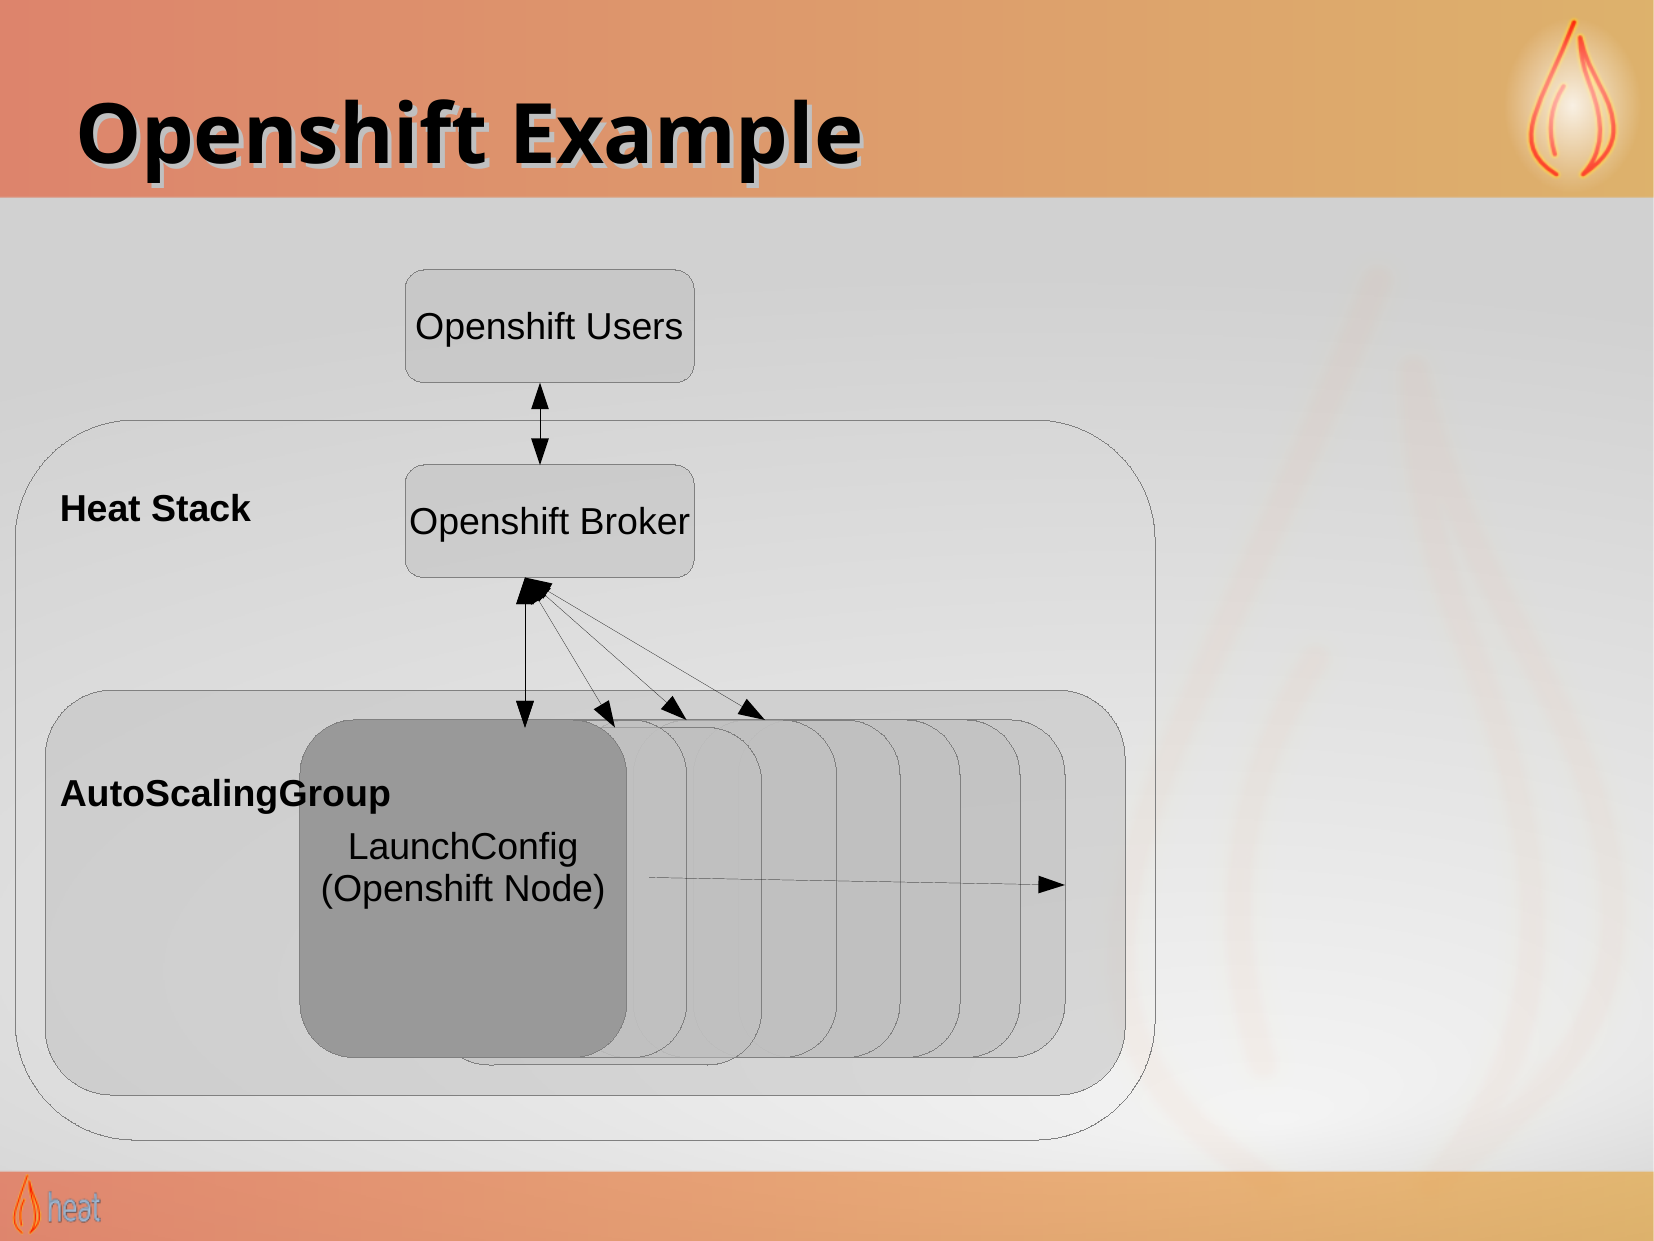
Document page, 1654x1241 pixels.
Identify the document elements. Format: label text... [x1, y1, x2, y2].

text_box Openshift Broker [405, 464, 695, 578]
text_box AutoScalingGroup [45, 765, 406, 906]
text_box Openshift Users [405, 269, 695, 383]
text_box Heat Stack [45, 480, 266, 621]
title Openshift Example [75, 37, 1564, 226]
text_box LaunchConfig (Openshift Node) [299, 719, 627, 1058]
text_box [15, 400, 1156, 1141]
picture [0, 0, 1654, 1241]
